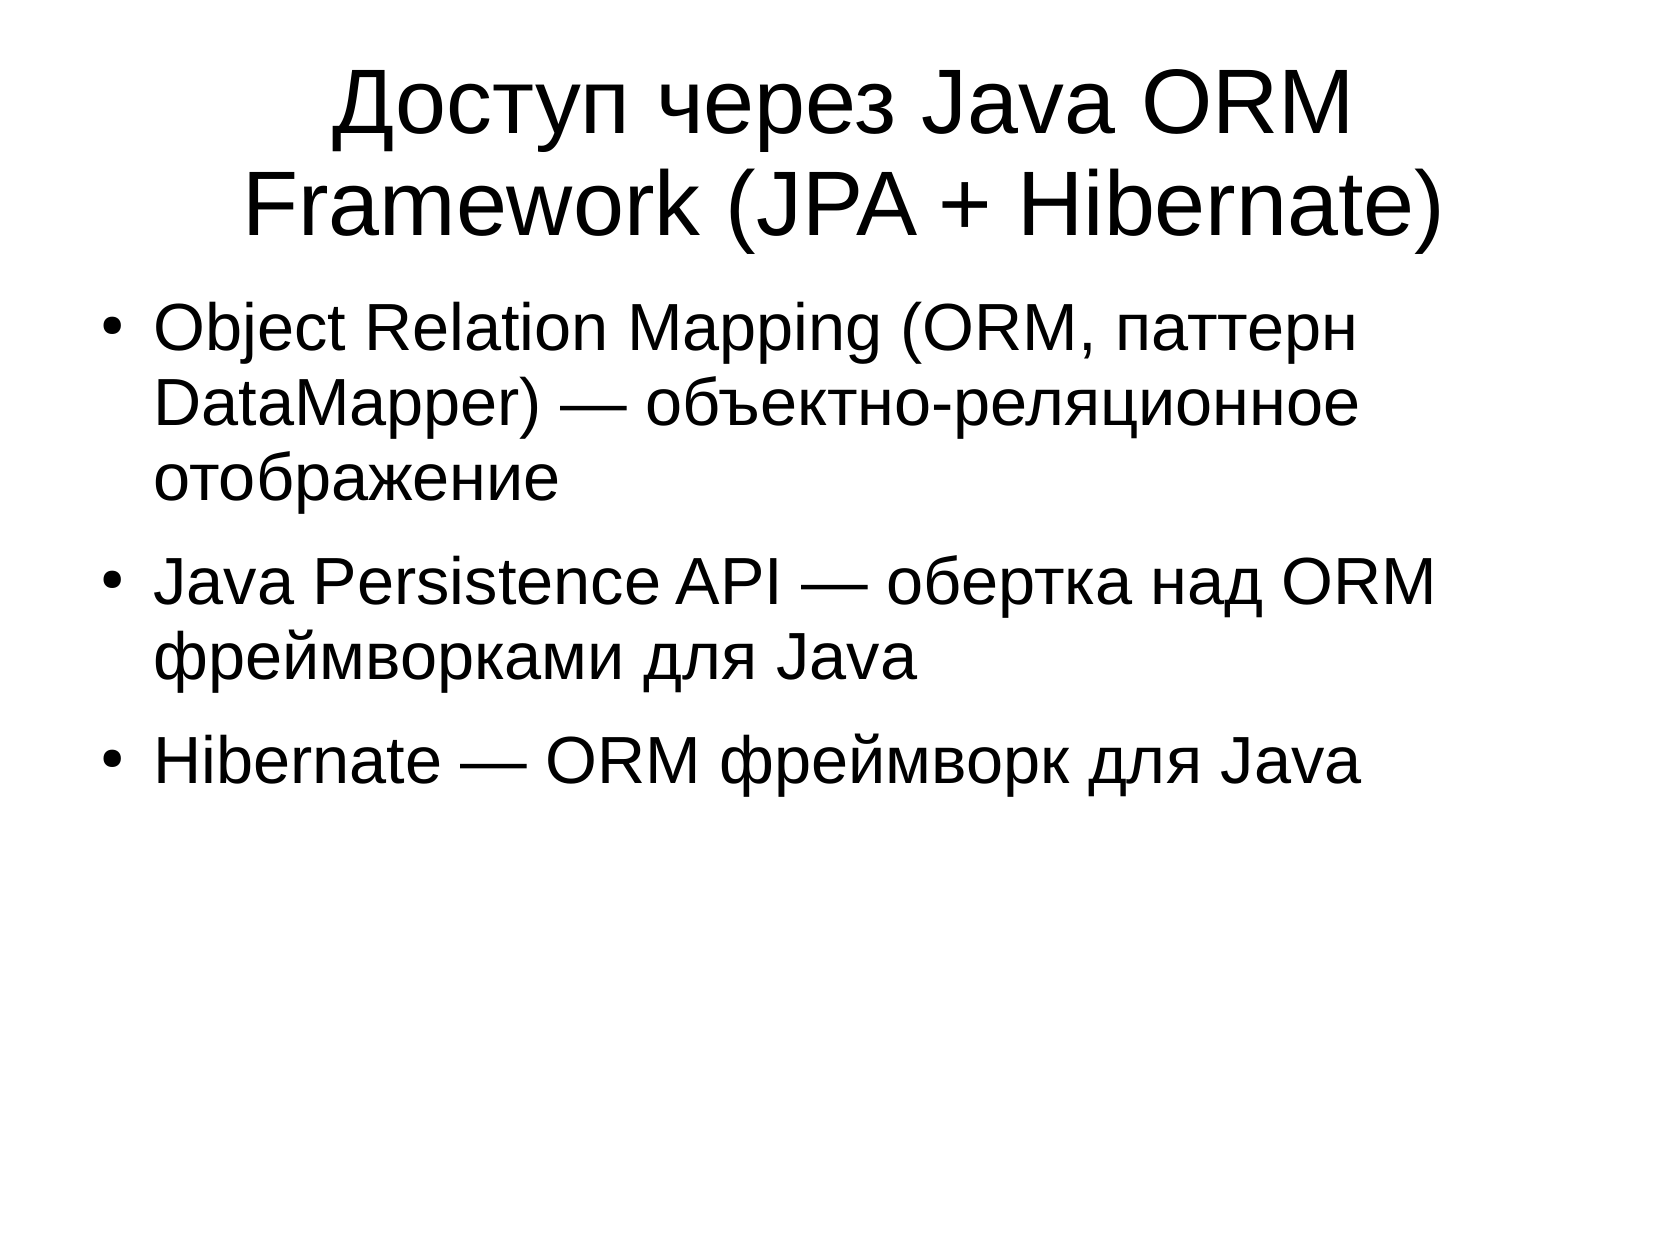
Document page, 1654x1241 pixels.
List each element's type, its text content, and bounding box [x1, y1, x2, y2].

title Доступ через Java ORM Framework (JPA + Hibernate) [82, 49, 1571, 257]
list Object Relation Mapping (ORM, паттерн DataMapper) — объектно-реляционное отображение Java Persistence API — обертка над ORM фреймворками для Java Hibernate — ORM фреймворк для Java [82, 290, 1571, 1010]
